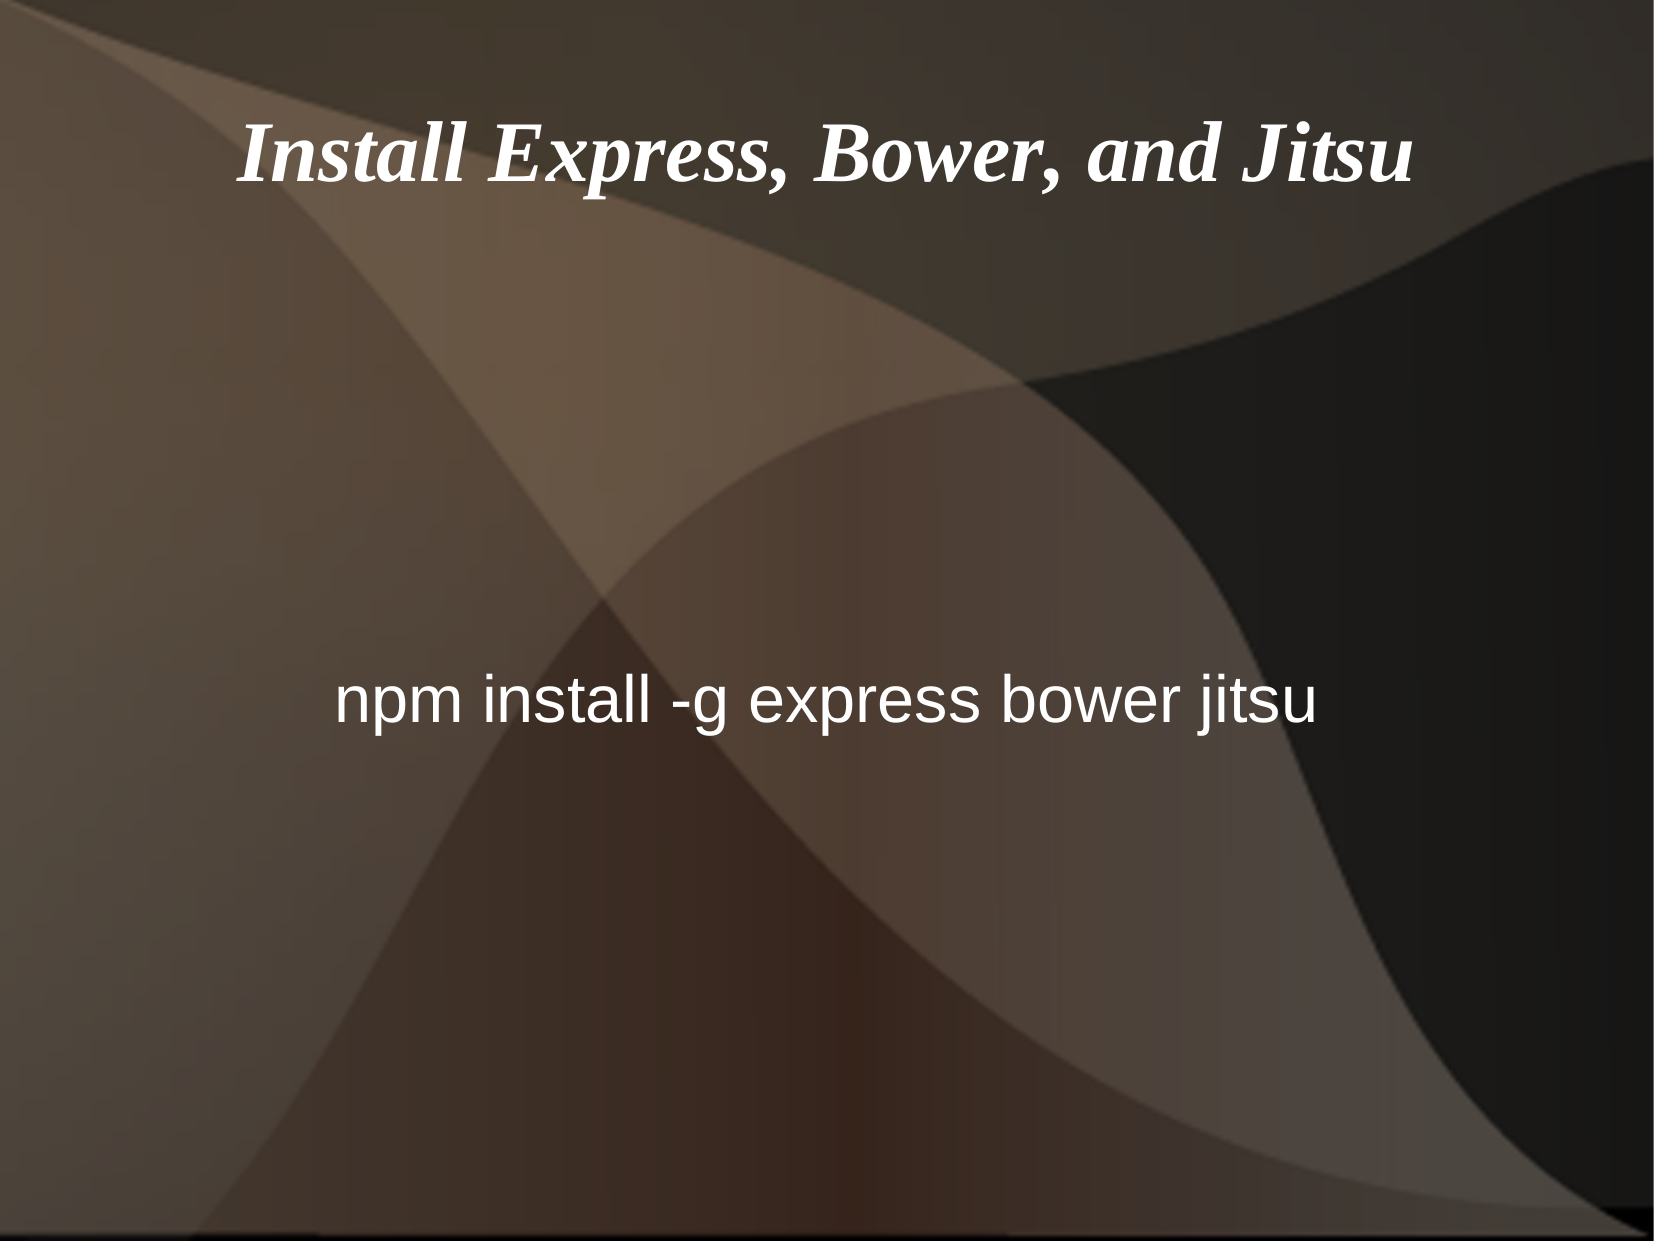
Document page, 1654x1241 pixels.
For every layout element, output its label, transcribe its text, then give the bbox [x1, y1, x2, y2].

title Install Express, Bower, and Jitsu [82, 49, 1571, 257]
subtitle npm install -g express bower jitsu [82, 290, 1571, 1109]
picture [0, 0, 1654, 1241]
